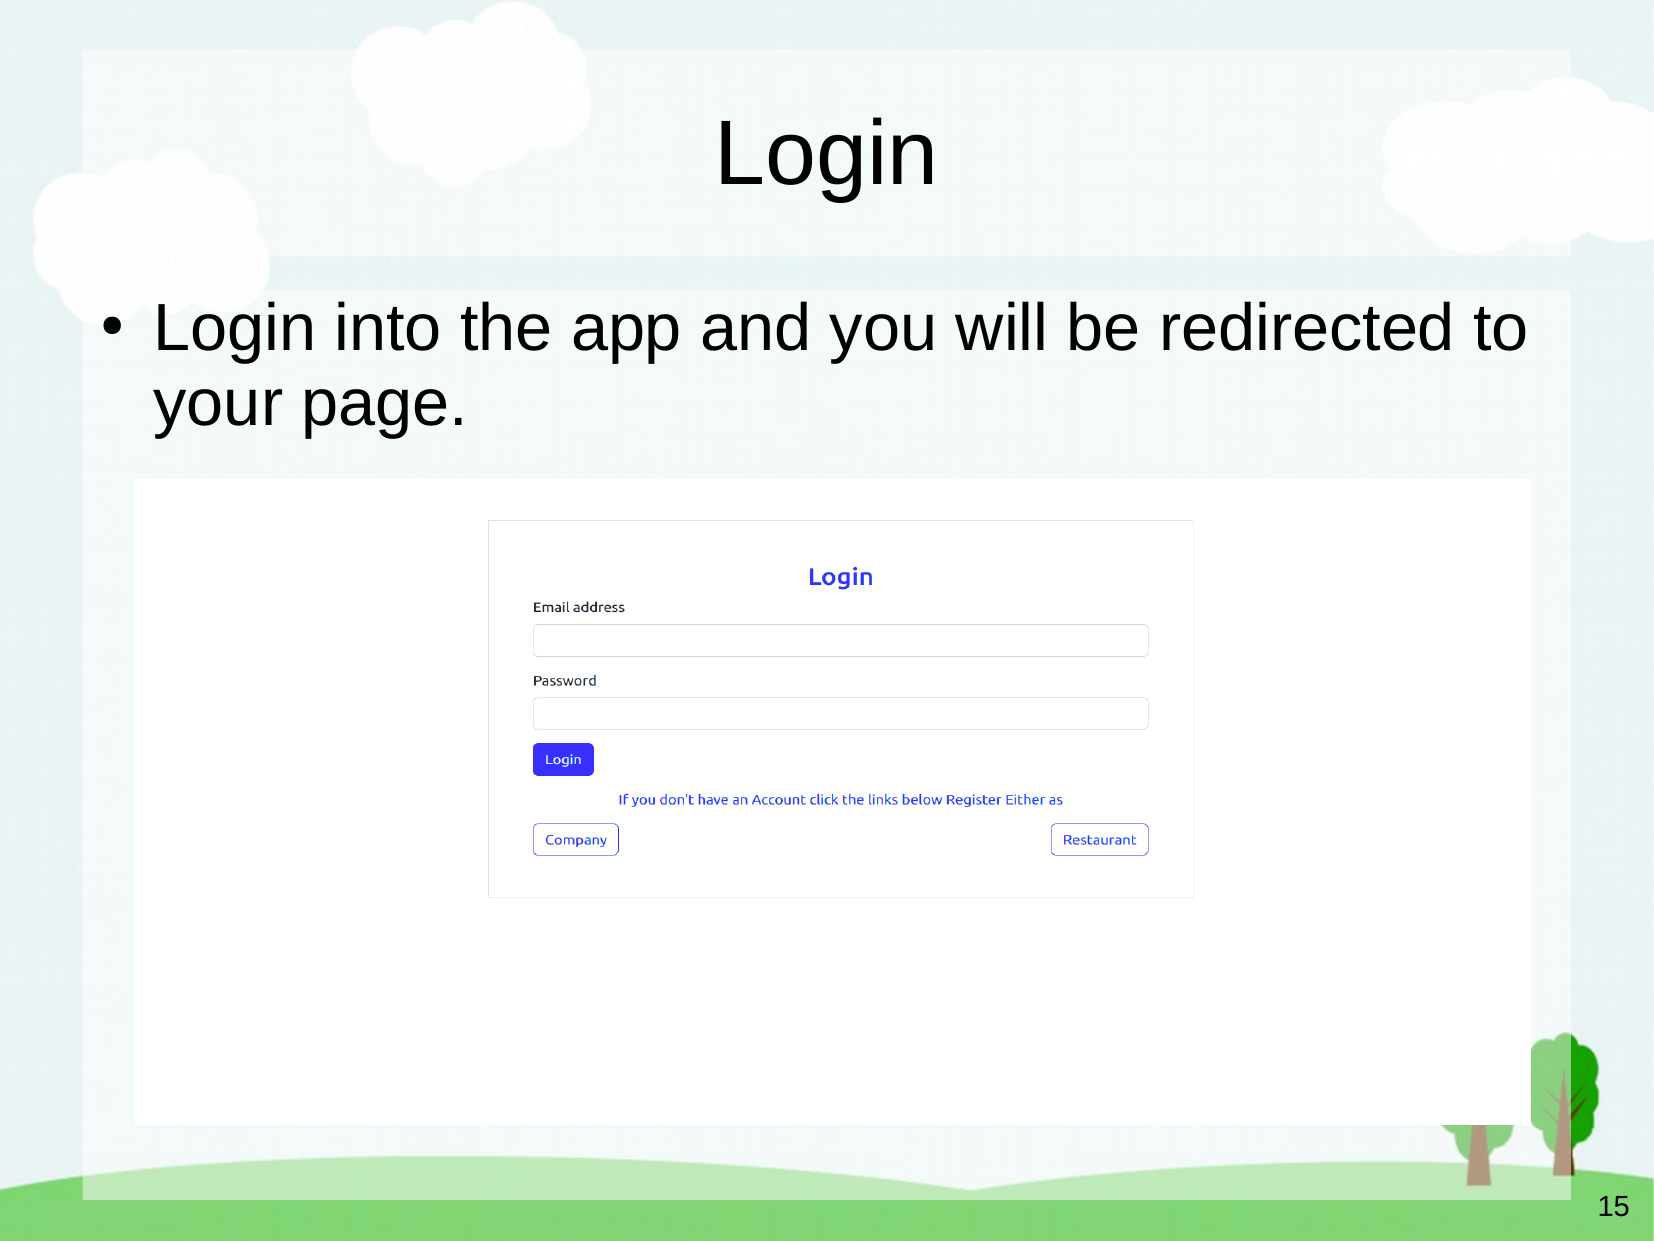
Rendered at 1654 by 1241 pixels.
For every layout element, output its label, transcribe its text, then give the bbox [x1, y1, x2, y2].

picture [0, 0, 1654, 1241]
title Login [82, 49, 1571, 257]
list Login into the app and you will be redirected to your page. [82, 290, 1571, 1201]
